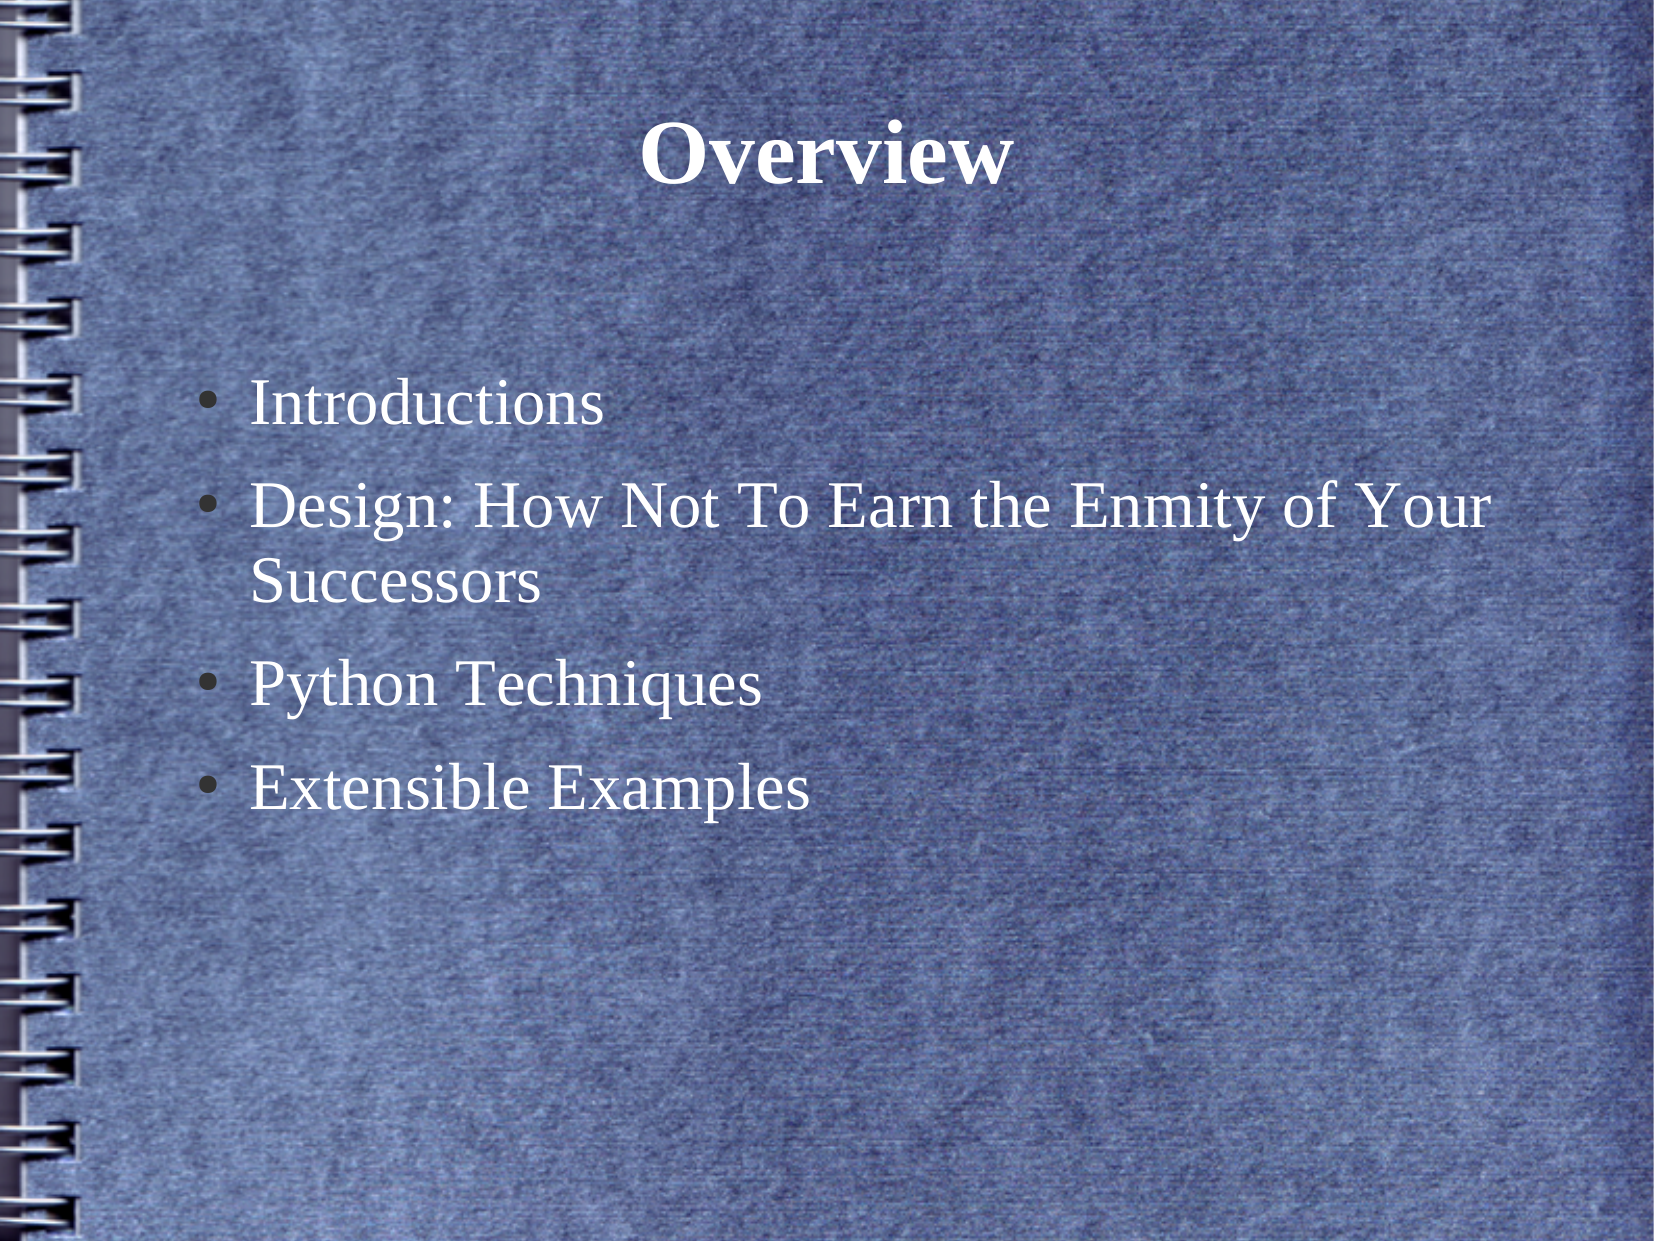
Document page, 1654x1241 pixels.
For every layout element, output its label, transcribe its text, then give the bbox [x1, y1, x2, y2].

list Introductions Design: How Not To Earn the Enmity of Your Successors Python Techniques Extensible Examples [178, 364, 1570, 1147]
title Overview [82, 49, 1571, 257]
picture [0, 0, 1654, 1241]
